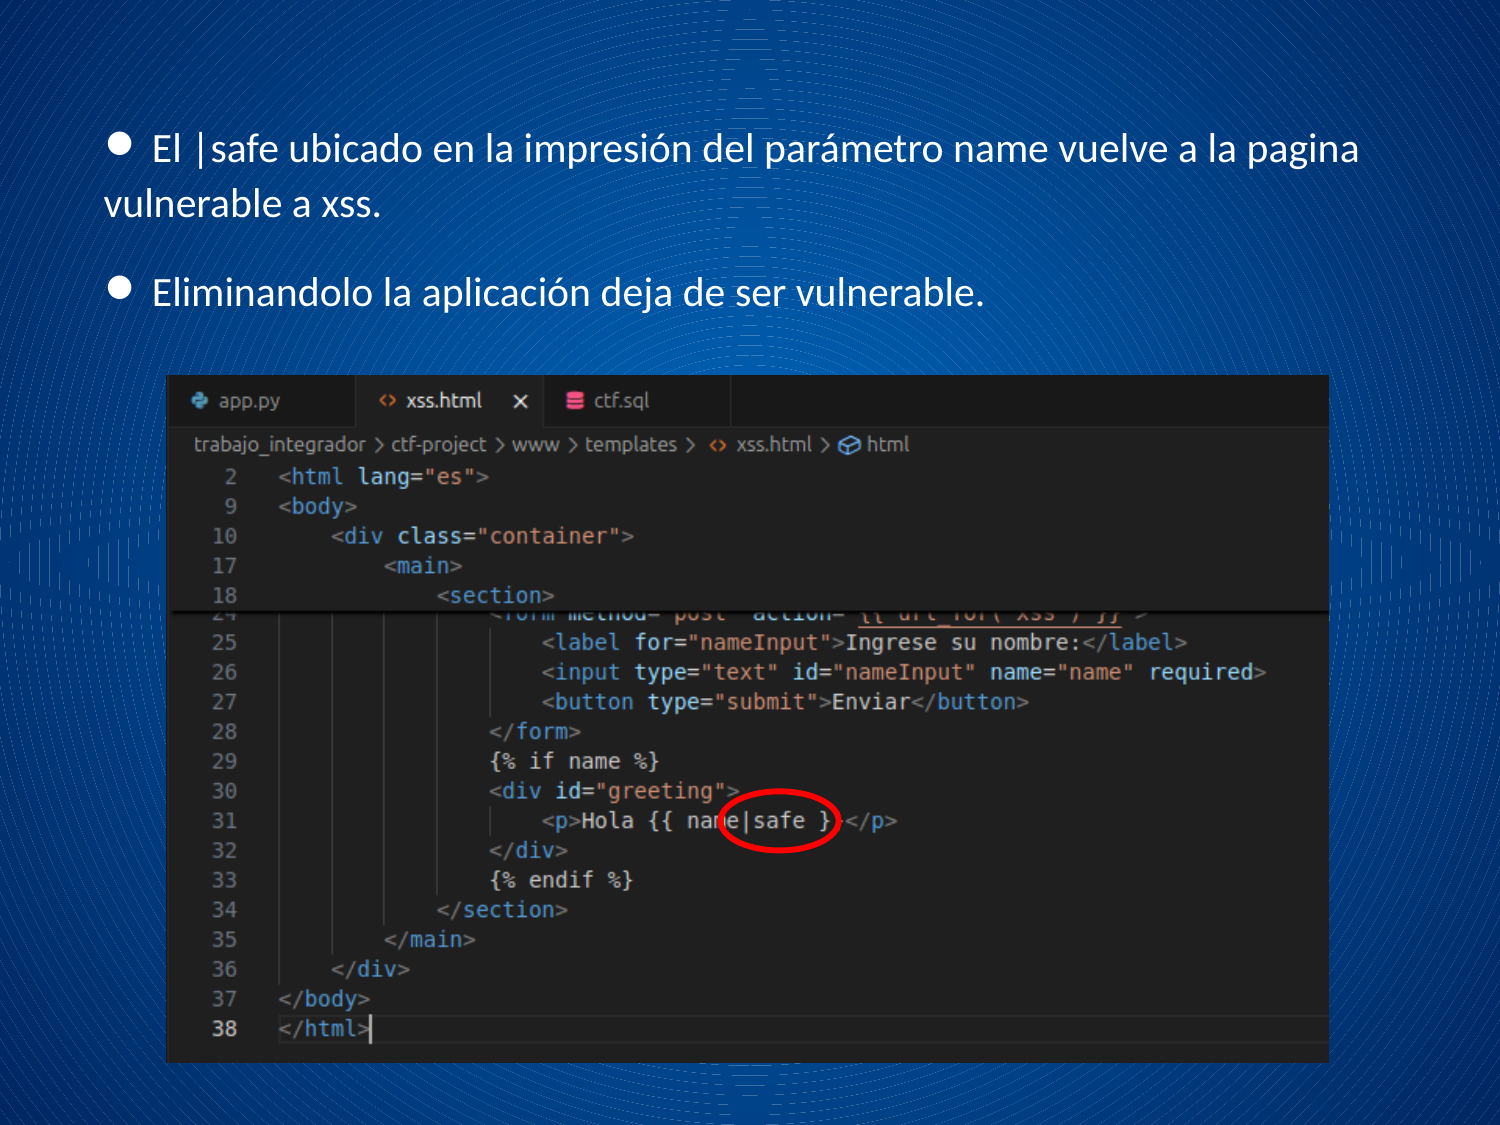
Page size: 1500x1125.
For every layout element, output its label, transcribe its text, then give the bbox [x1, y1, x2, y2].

list • El |safe ubicado en la impresión del parámetro name vuelve a la pagina vulnerable a xss. • Eliminandolo la aplicación deja de ser vulnerable. [88, 88, 1439, 355]
picture [166, 375, 1329, 1063]
